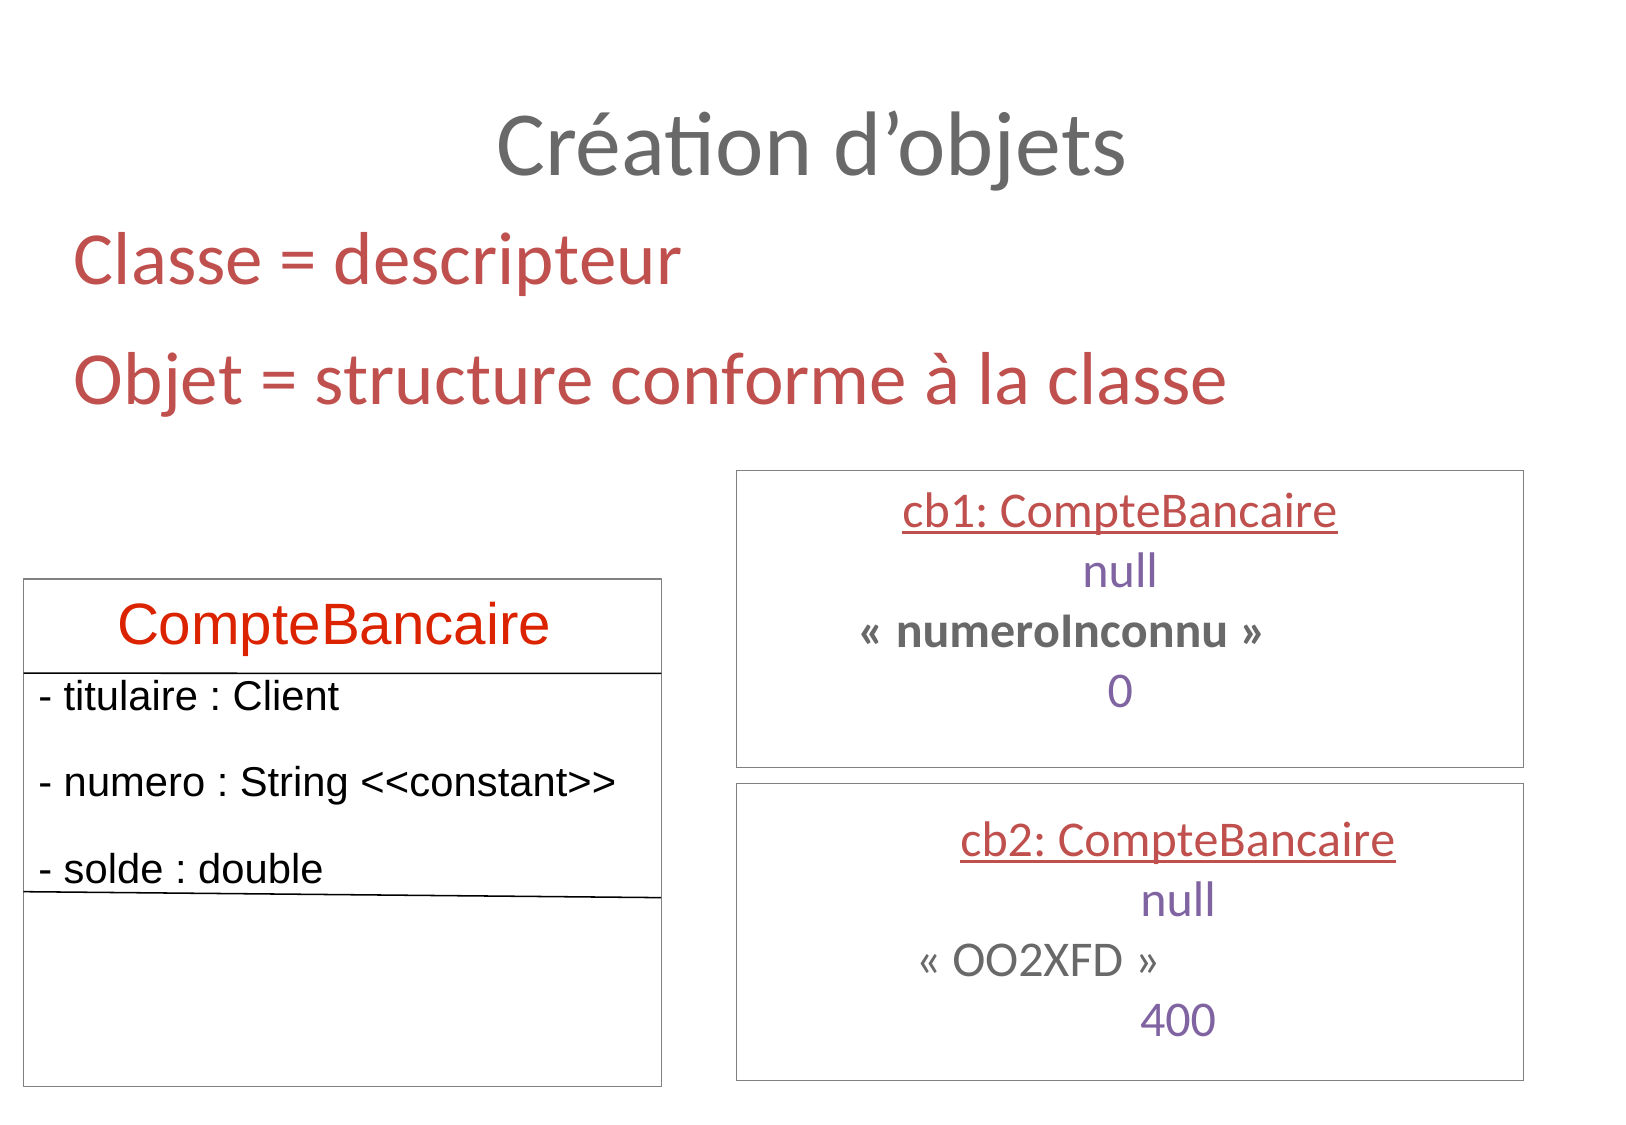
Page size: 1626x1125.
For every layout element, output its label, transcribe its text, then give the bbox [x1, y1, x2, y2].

text_box CompteBancaire [102, 578, 567, 661]
text_box Classe = descripteur Objet = structure conforme à la classe [737, 471, 1466, 556]
text_box Classe = descripteur Objet = structure conforme à la classe [59, 202, 1466, 556]
text_box - titulaire : Client - numero : String <<constant>> - solde : double [23, 661, 632, 899]
title Création d’objets [81, 45, 1544, 233]
